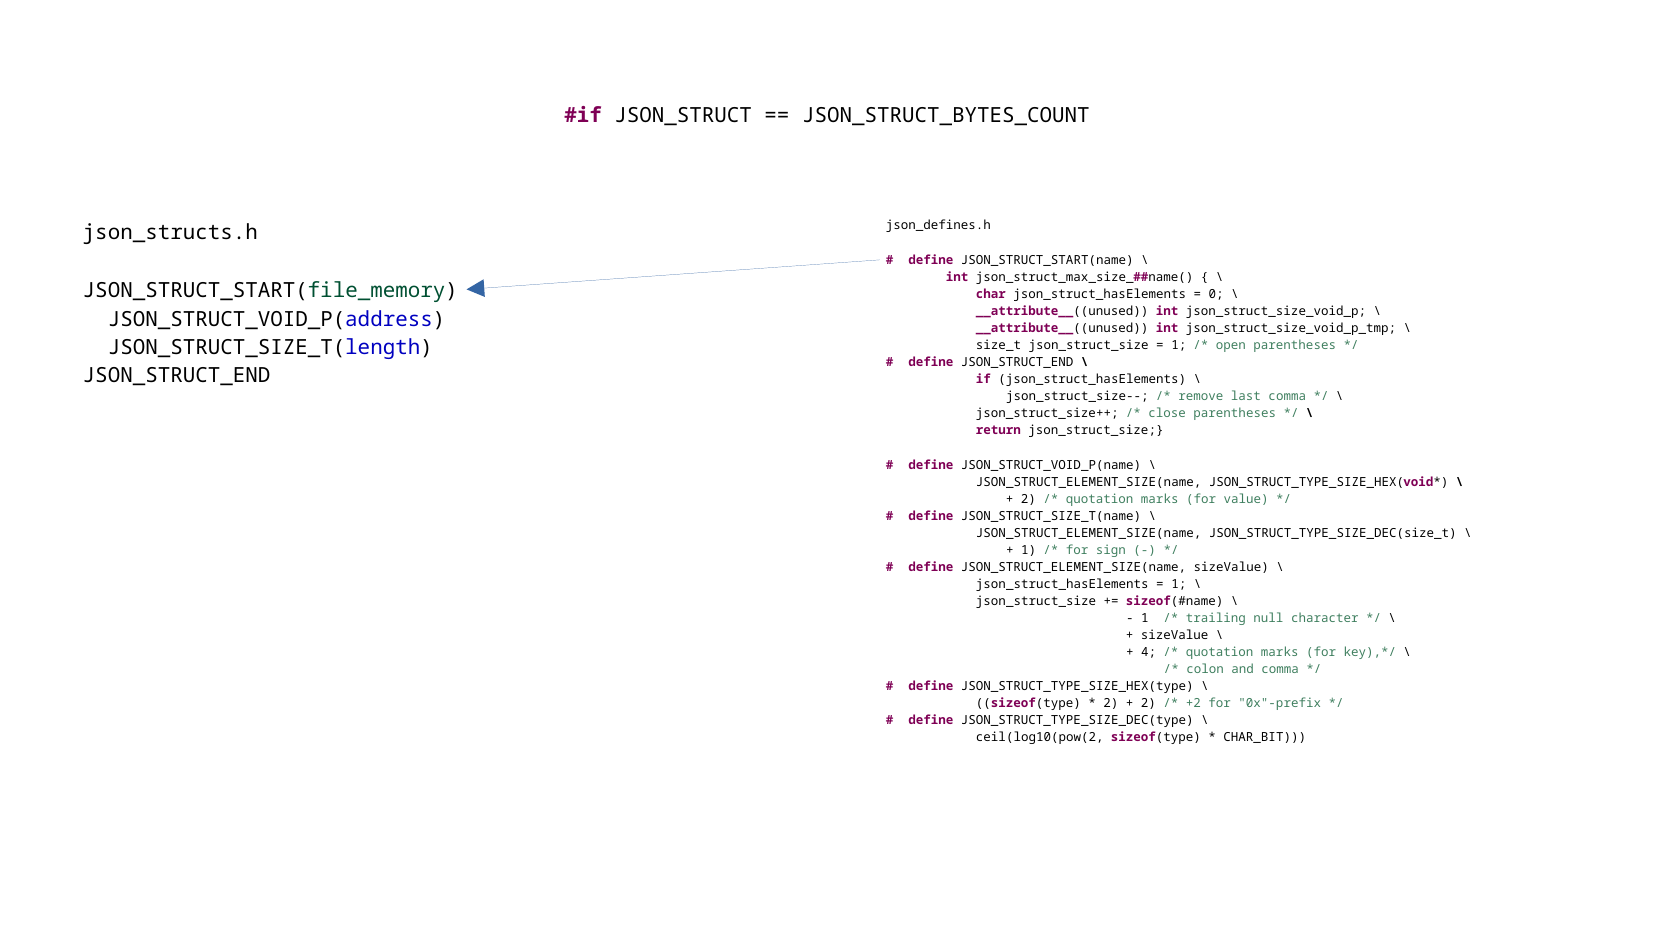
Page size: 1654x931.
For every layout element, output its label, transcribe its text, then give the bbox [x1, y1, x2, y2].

list json_structs.h JSON_STRUCT_START(file_memory) JSON_STRUCT_VOID_P(address) JSON_STRUCT_SIZE_T(length) JSON_STRUCT_END [82, 217, 827, 758]
list json_defines.h # define JSON_STRUCT_START(name) \ int json_struct_max_size_##name() { \ char json_struct_hasElements = 0; \ __attribute__((unused)) int json_struct_size_void_p; \ __attribute__((unused)) int json_struct_size_void_p_tmp; \ size_t json_struct_size = 1; /* open parentheses */ # define JSON_STRUCT_END \ if (json_struct_hasElements) \ json_struct_size--; /* remove last comma */ \ json_struct_size++; /* close parentheses */ \ return json_struct_size;} # define JSON_STRUCT_VOID_P(name) \ JSON_STRUCT_ELEMENT_SIZE(name, JSON_STRUCT_TYPE_SIZE_HEX(void*) \ + 2) /* quotation marks (for value) */ # define JSON_STRUCT_SIZE_T(name) \ JSON_STRUCT_ELEMENT_SIZE(name, JSON_STRUCT_TYPE_SIZE_DEC(size_t) \ + 1) /* for sign (-) */ # define JSON_STRUCT_ELEMENT_SIZE(name, sizeValue) \ json_struct_hasElements = 1; \ json_struct_size += sizeof(#name) \ - 1 /* trailing null character */ \ + sizeValue \ + 4; /* quotation marks (for key),*/ \ /* colon and comma */ # define JSON_STRUCT_TYPE_SIZE_HEX(type) \ ((sizeof(type) * 2) + 2) /* +2 for "0x"-prefix */ # define JSON_STRUCT_TYPE_SIZE_DEC(type) \ ceil(log10(pow(2, sizeof(type) * CHAR_BIT))) [885, 216, 1571, 756]
title #if JSON_STRUCT == JSON_STRUCT_BYTES_COUNT [82, 37, 1571, 193]
